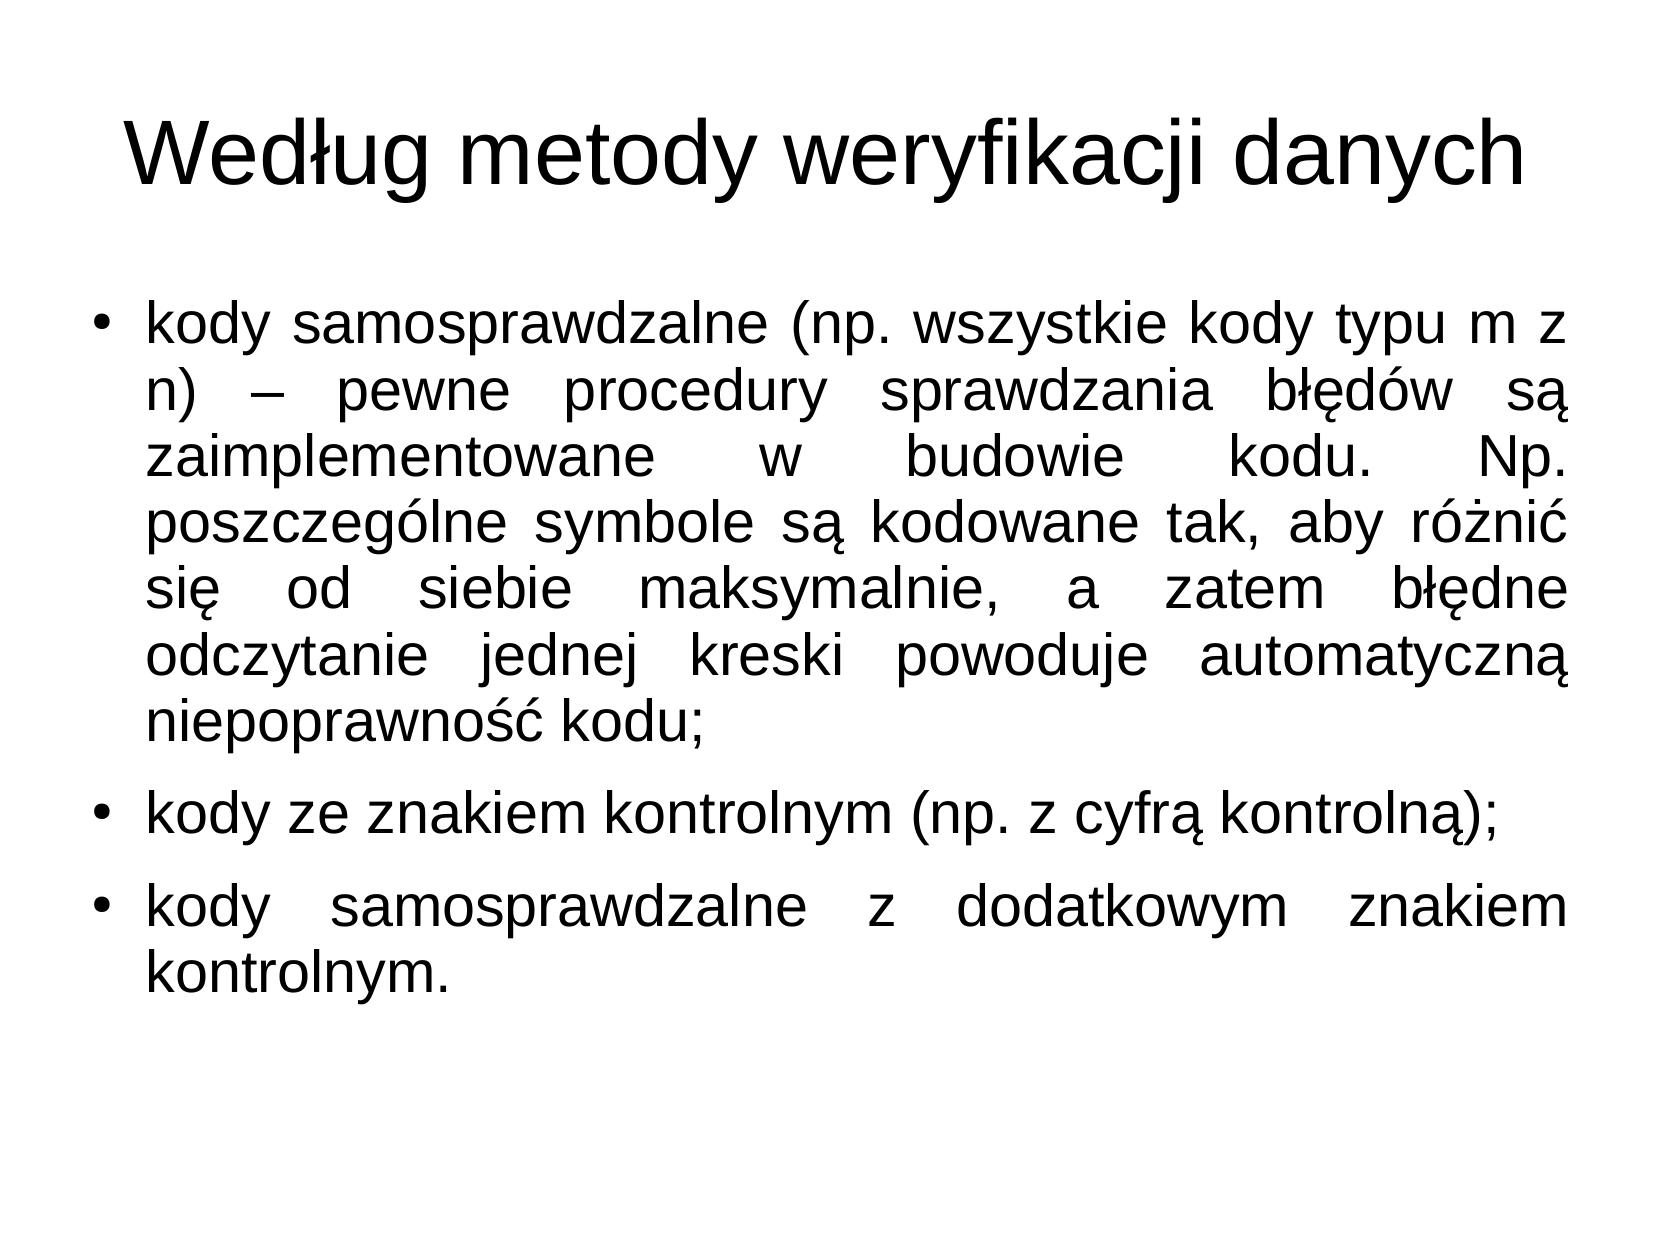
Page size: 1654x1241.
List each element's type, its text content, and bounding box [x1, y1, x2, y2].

title Według metody weryfikacji danych [82, 49, 1571, 257]
list kody samosprawdzalne (np. wszystkie kody typu m z n) – pewne procedury sprawdzania błędów są zaimplementowane w budowie kodu. Np. poszczególne symbole są kodowane tak, aby różnić się od siebie maksymalnie, a zatem błędne odczytanie jednej kreski powoduje automatyczną niepoprawność kodu; kody ze znakiem kontrolnym (np. z cyfrą kontrolną); kody samosprawdzalne z dodatkowym znakiem kontrolnym. [82, 290, 1571, 1010]
